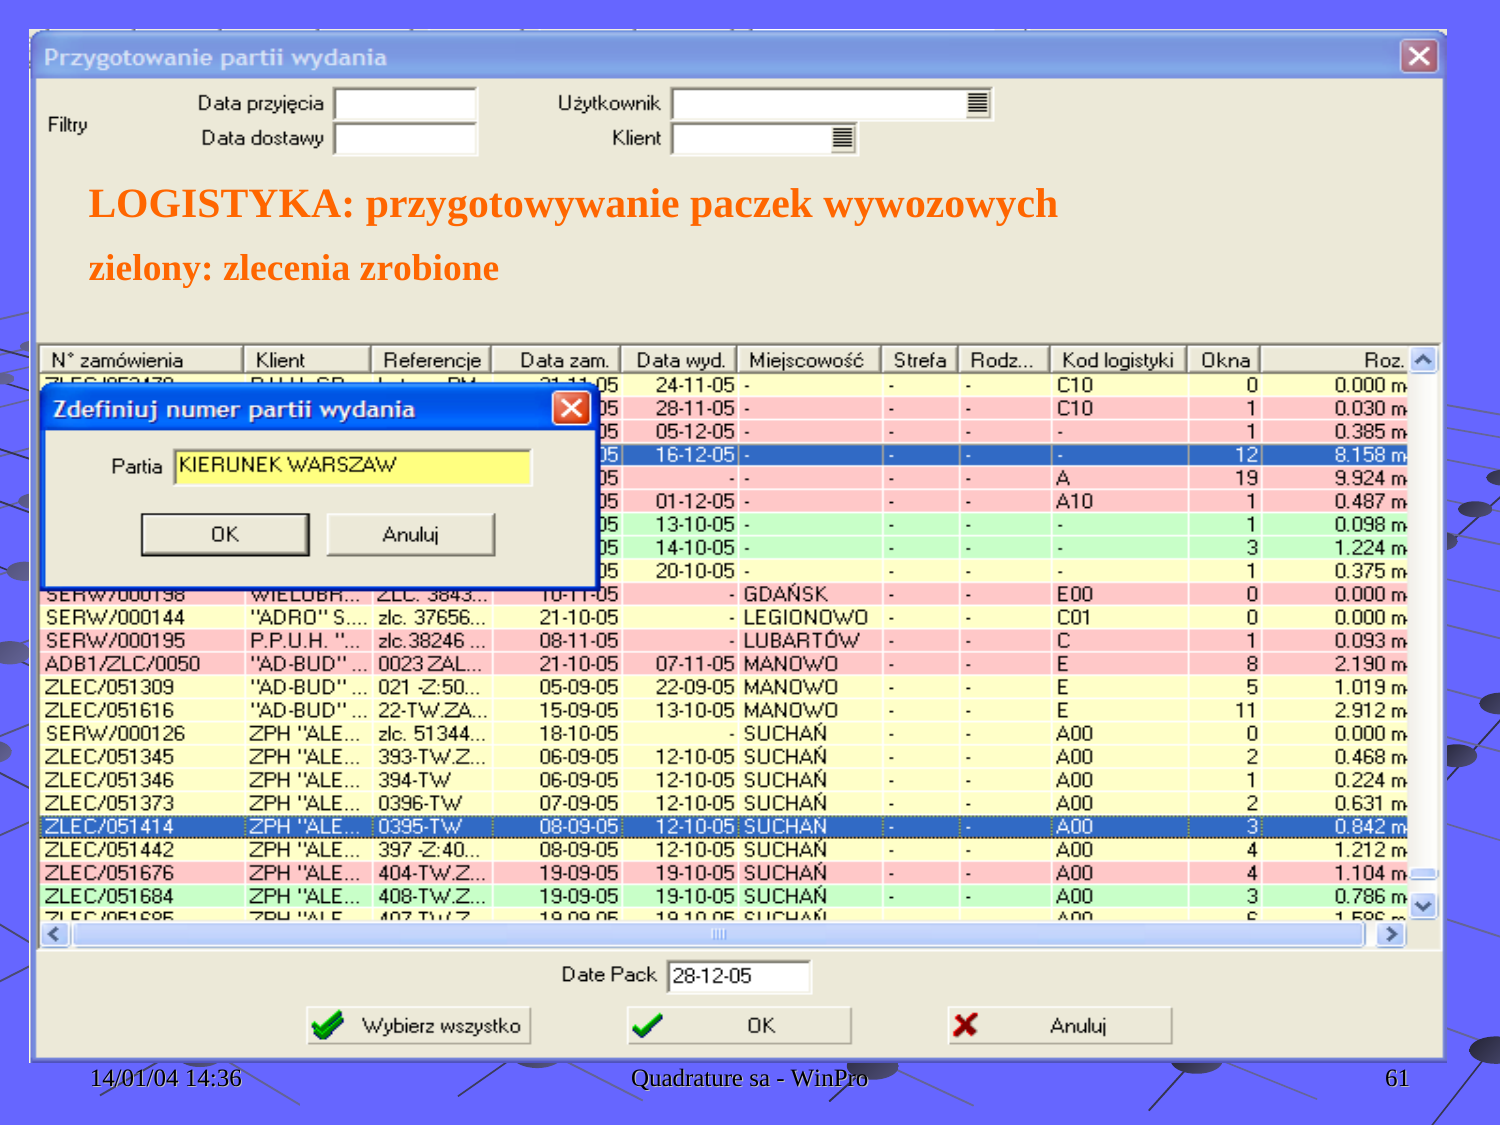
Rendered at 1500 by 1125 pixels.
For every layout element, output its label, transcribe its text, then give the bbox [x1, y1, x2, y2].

picture [29, 29, 1447, 1063]
text_box LOGISTYKA: przygotowywanie paczek wywozowych zielony: zlecenia zrobione [88, 183, 1300, 289]
